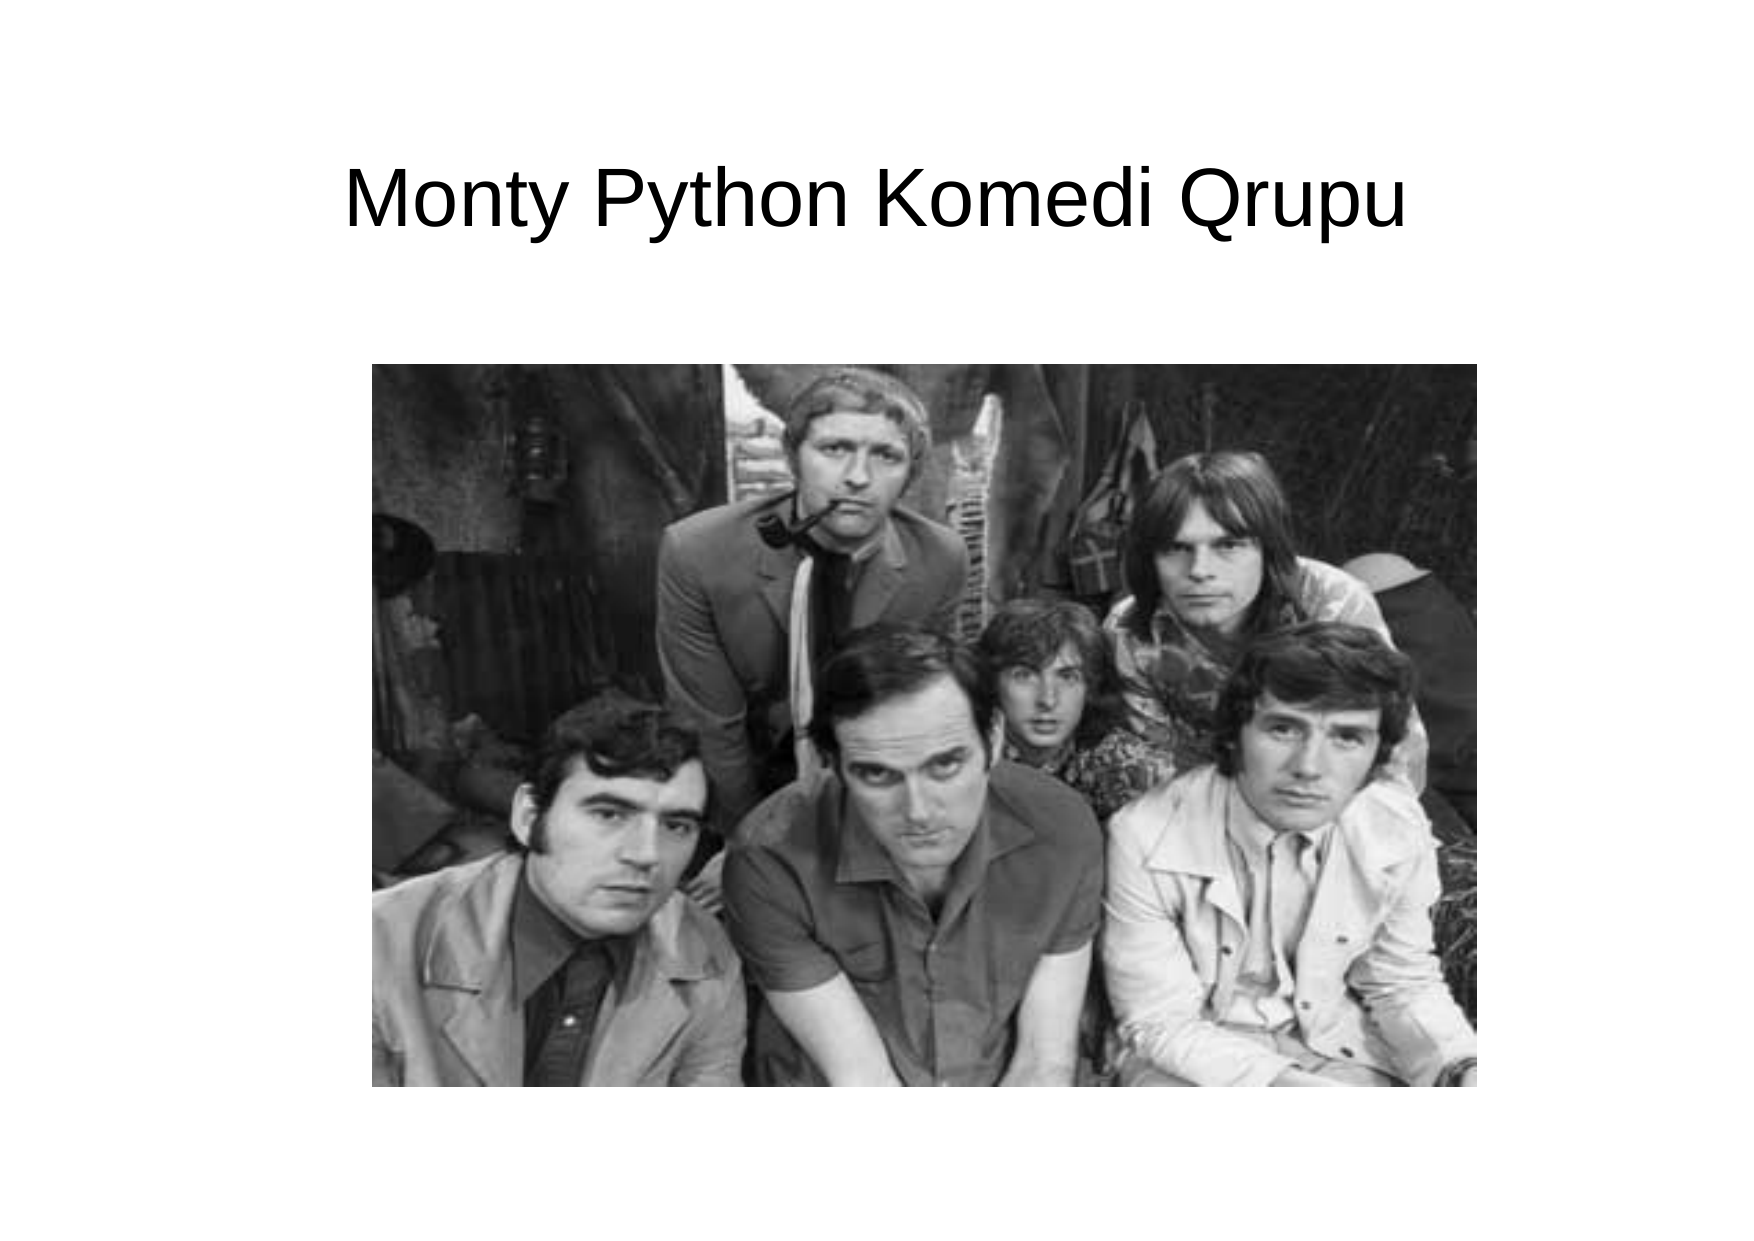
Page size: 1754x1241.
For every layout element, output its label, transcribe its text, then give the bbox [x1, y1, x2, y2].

picture [372, 364, 1477, 1087]
title Monty Python Komedi Qrupu [140, 103, 1614, 291]
